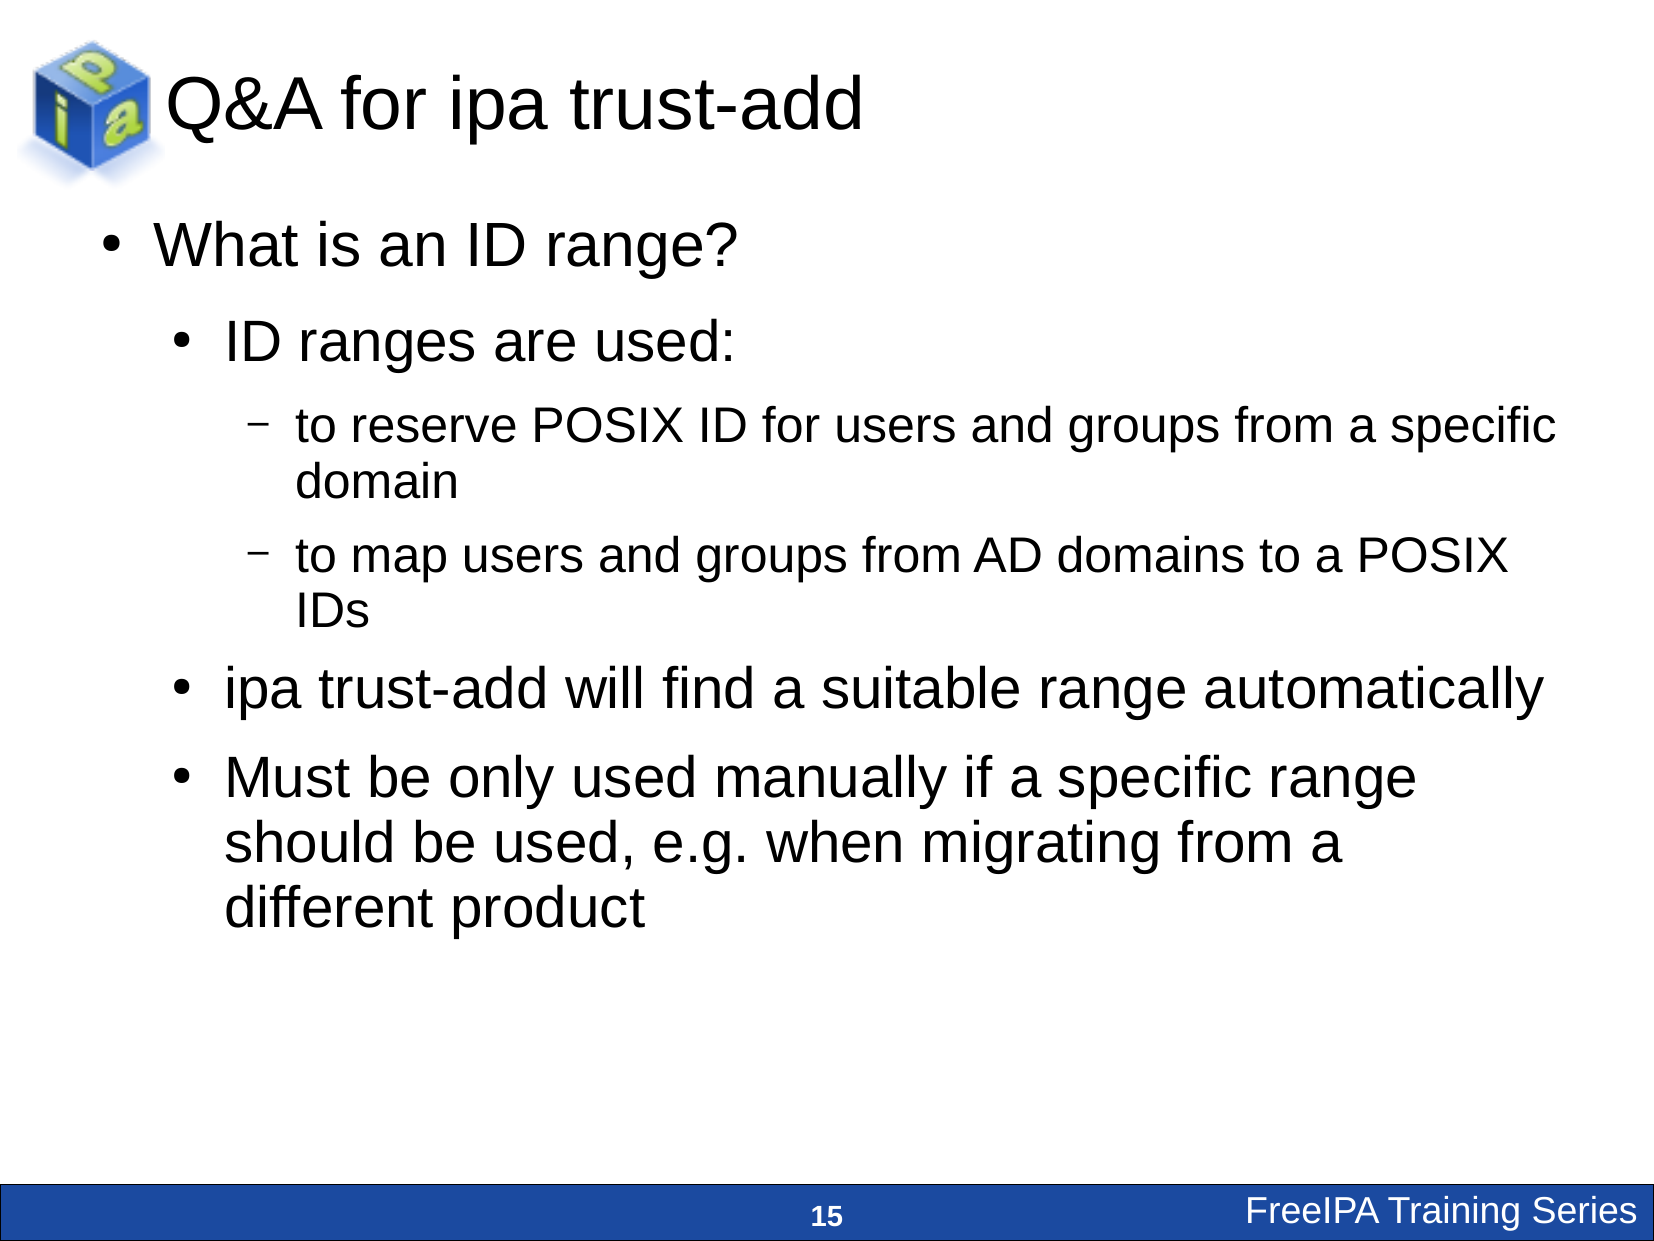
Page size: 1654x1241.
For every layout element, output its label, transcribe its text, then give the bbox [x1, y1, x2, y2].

title Q&A for ipa trust-add [165, 0, 1654, 208]
list What is an ID range? ID ranges are used: to reserve POSIX ID for users and groups from a specific domain to map users and groups from AD domains to a POSIX IDs ipa trust-add will find a suitable range automatically Must be only used manually if a specific range should be used, e.g. when migrating from a different product [82, 209, 1571, 940]
picture [17, 34, 165, 193]
